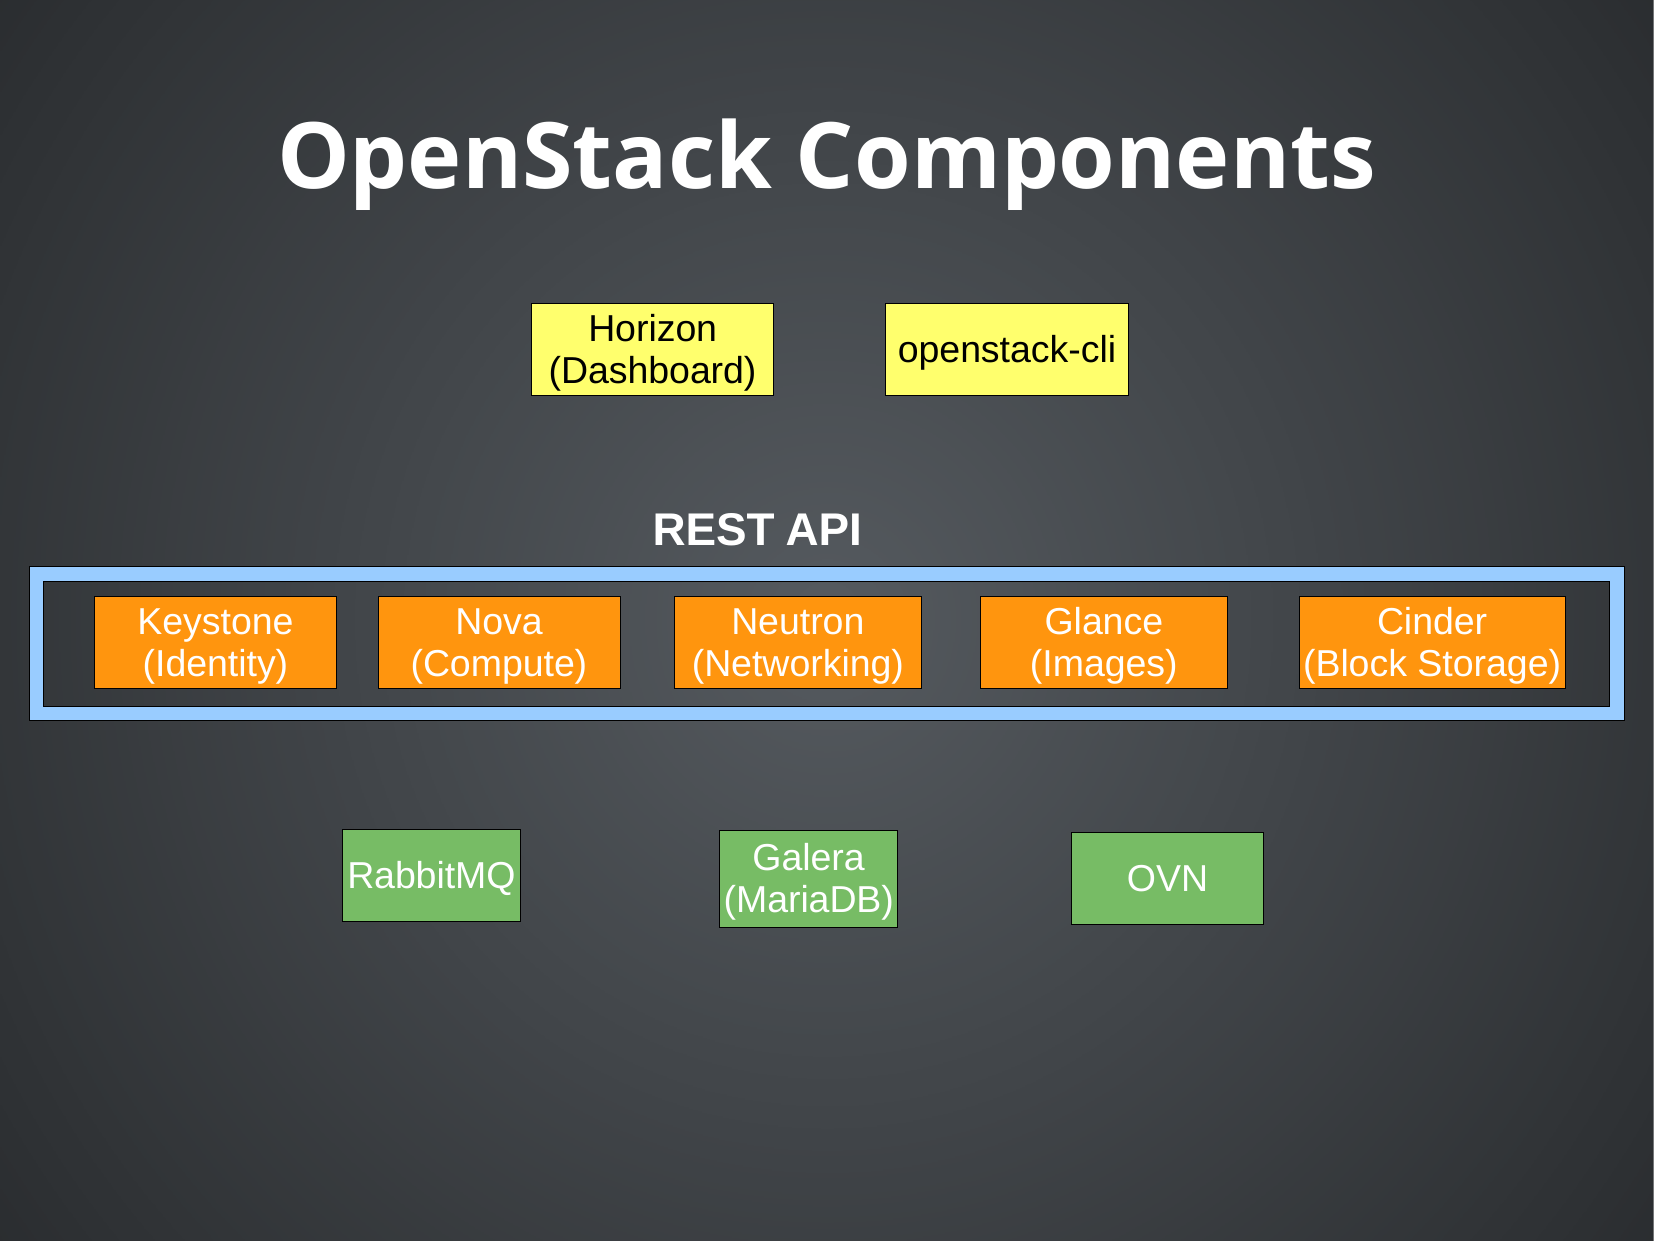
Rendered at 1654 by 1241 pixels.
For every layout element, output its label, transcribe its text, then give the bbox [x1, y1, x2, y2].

text_box Galera (MariaDB) [719, 830, 898, 928]
text_box OVN [1071, 832, 1264, 925]
text_box Nova (Compute) [378, 596, 621, 689]
picture [0, 0, 1654, 1241]
text_box Glance (Images) [980, 596, 1228, 689]
title OpenStack Components [82, 49, 1571, 257]
text_box Neutron (Networking) [674, 596, 922, 689]
text_box REST API [637, 496, 904, 563]
text_box Keystone (Identity) [94, 596, 337, 689]
text_box Horizon (Dashboard) [531, 303, 774, 396]
text_box openstack-cli [885, 303, 1129, 396]
text_box Cinder (Block Storage) [1299, 596, 1566, 689]
text_box RabbitMQ [342, 829, 521, 922]
text_box [29, 566, 1625, 721]
